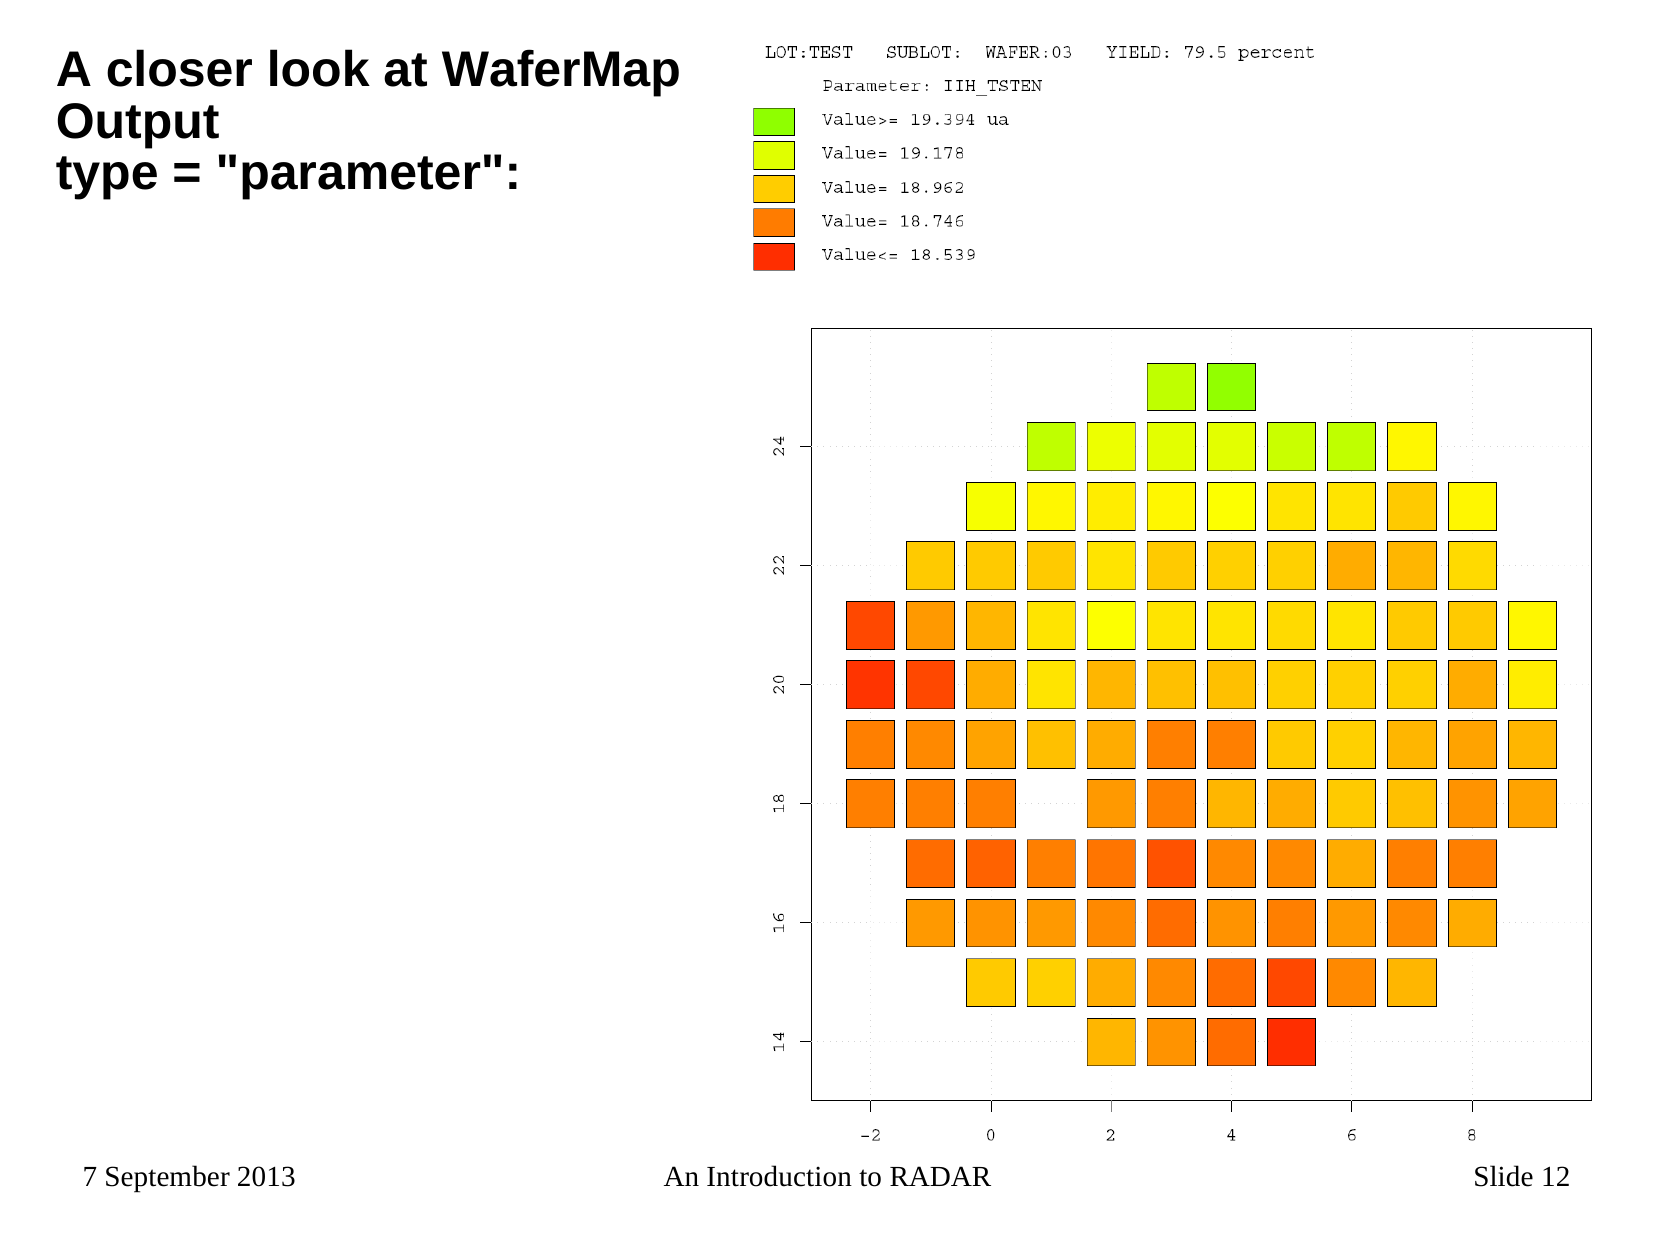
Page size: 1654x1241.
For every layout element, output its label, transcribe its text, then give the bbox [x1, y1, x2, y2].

text_box A closer look at WaferMap Output type = "parameter": [41, 37, 736, 312]
picture [736, 33, 1600, 1159]
